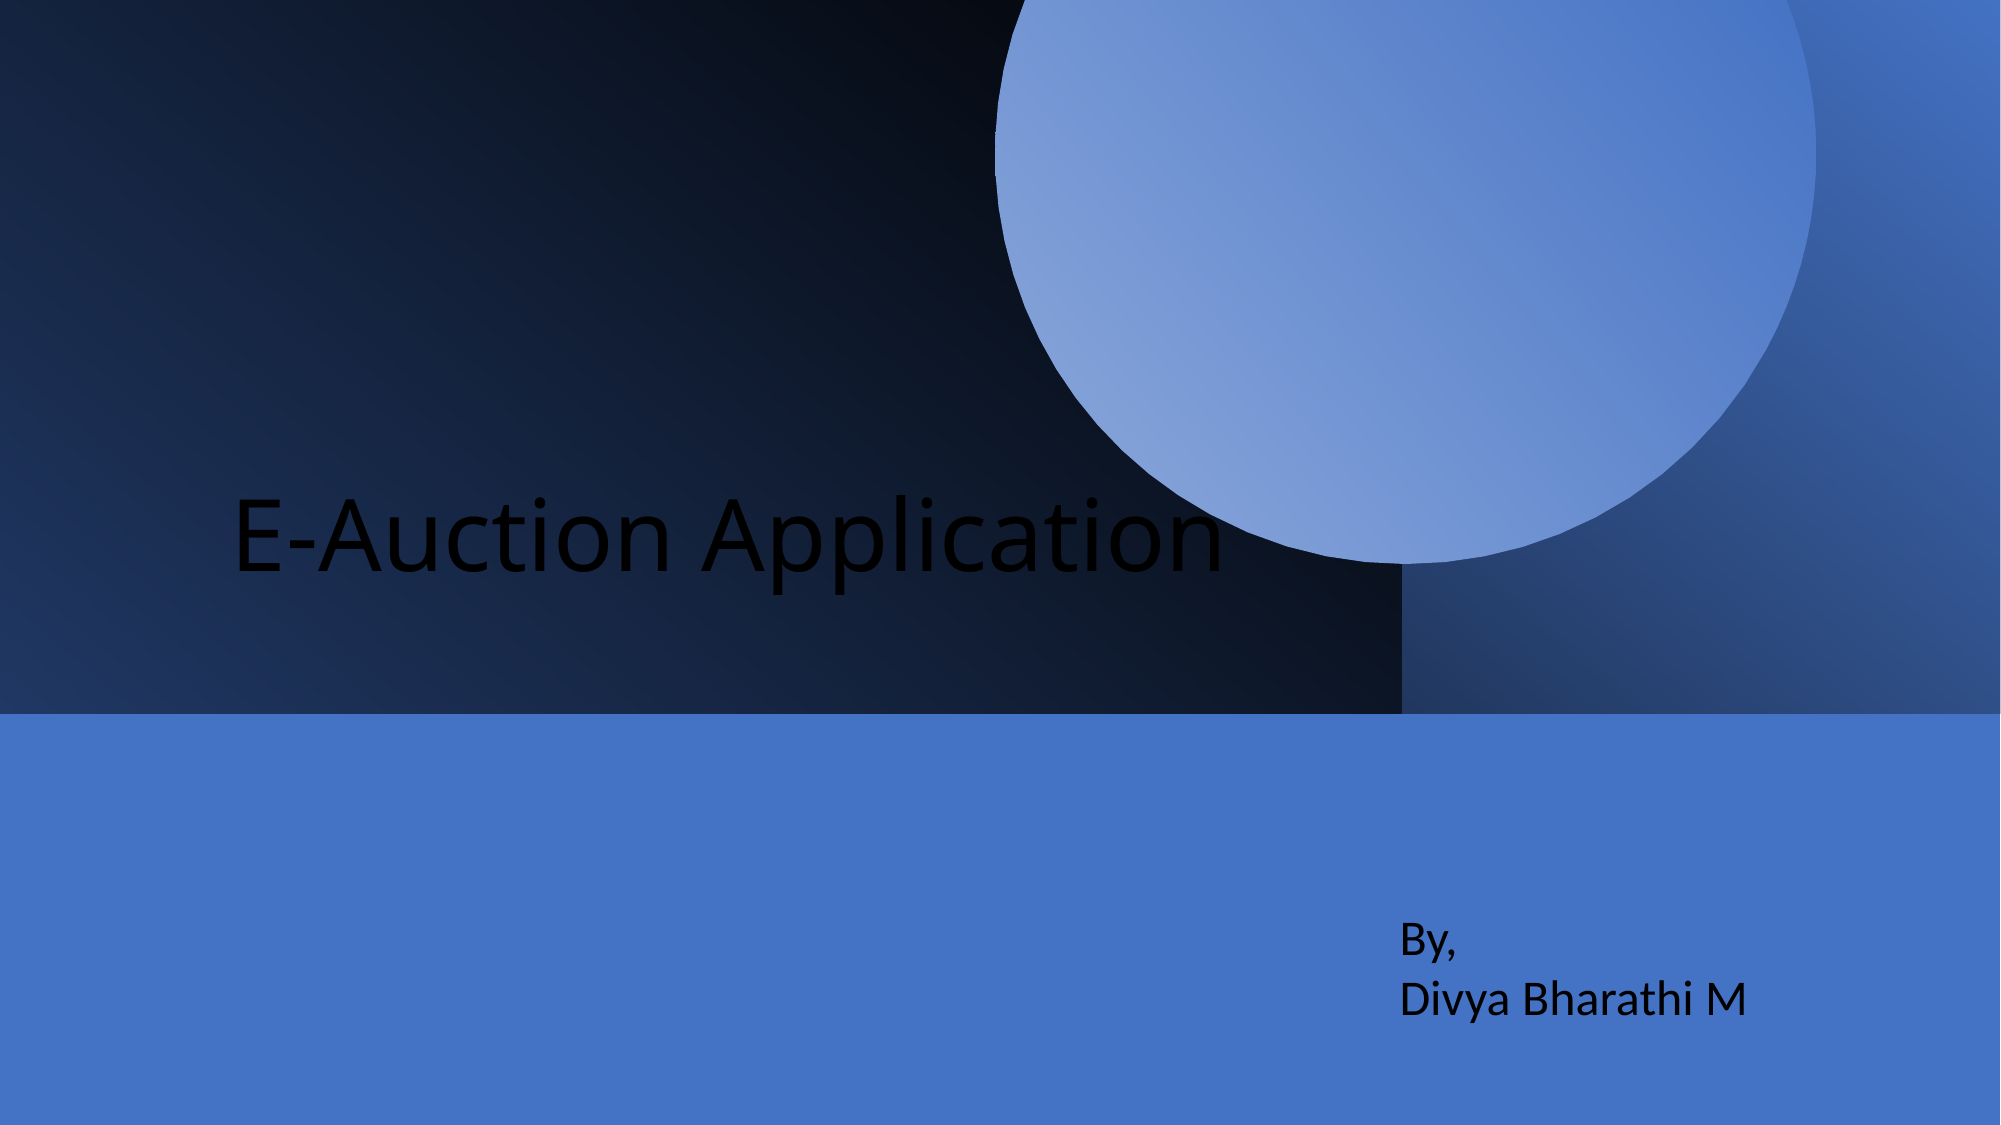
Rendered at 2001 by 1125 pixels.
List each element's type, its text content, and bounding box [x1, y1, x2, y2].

title E-Auction Application [215, 120, 1865, 601]
text_box [0, 0, 2000, 1125]
text_box By, Divya Bharathi M [1384, 898, 1974, 1034]
